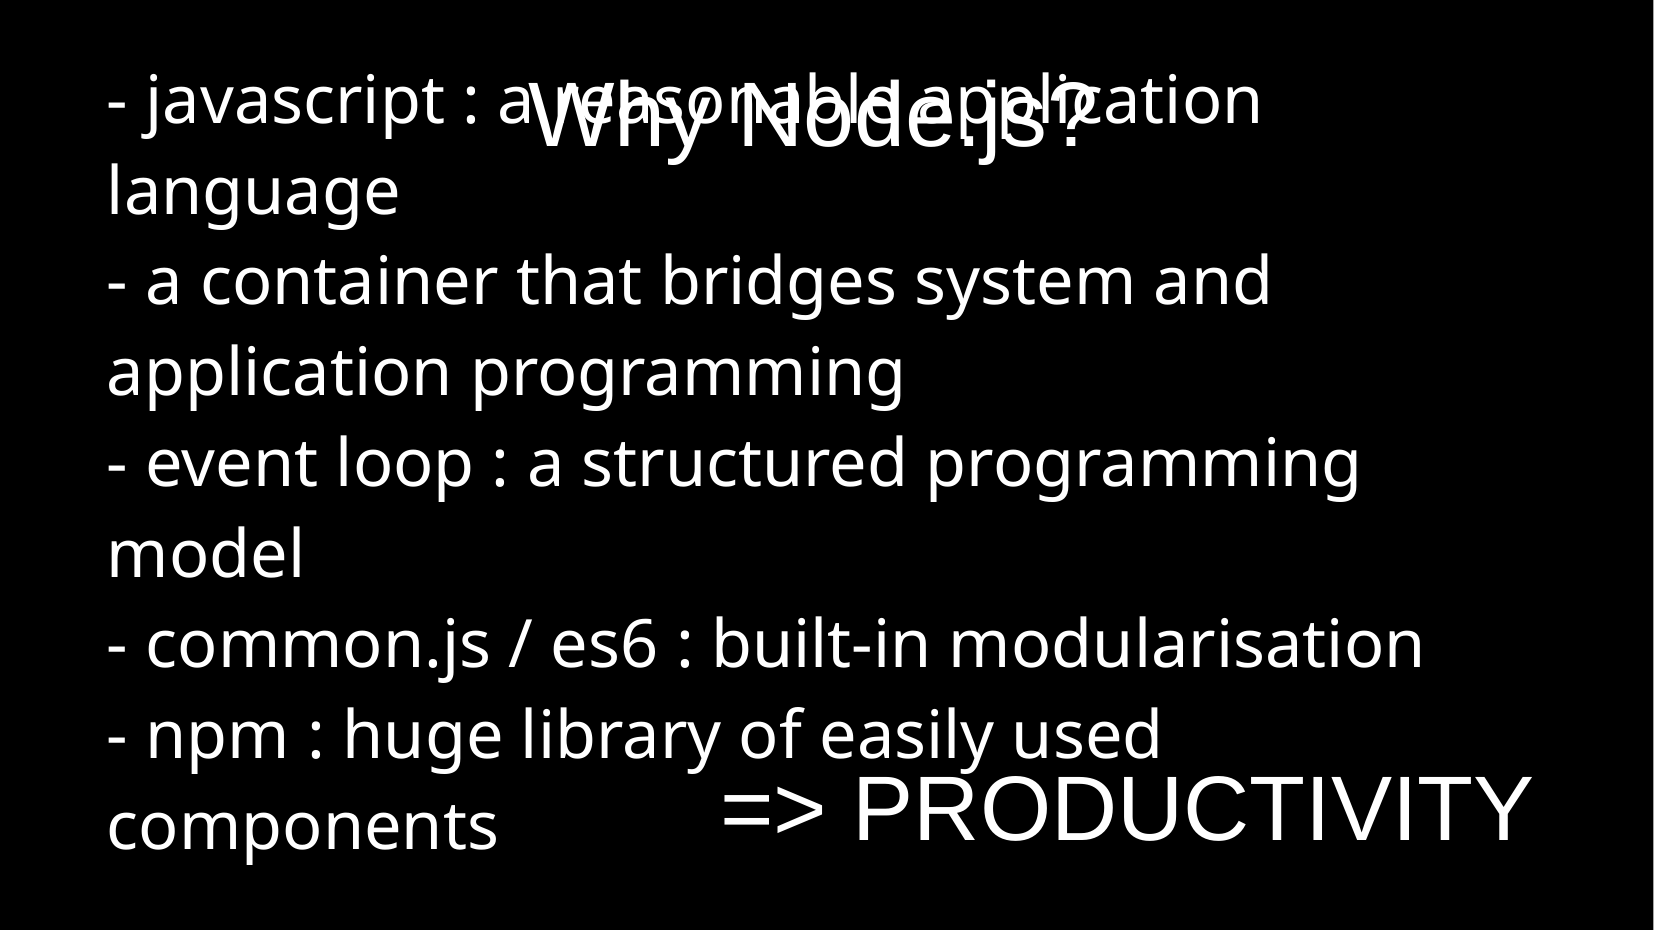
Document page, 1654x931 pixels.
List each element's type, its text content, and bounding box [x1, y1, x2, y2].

title - javascript : a reasonable application language - a container that bridges system and application programming - event loop : a structured programming model - common.js / es6 : built-in modularisation - npm : huge library of easily used components [71, 177, 1560, 744]
title Why Node.js? [82, 37, 1571, 193]
title => PRODUCTIVITY [71, 744, 1560, 886]
